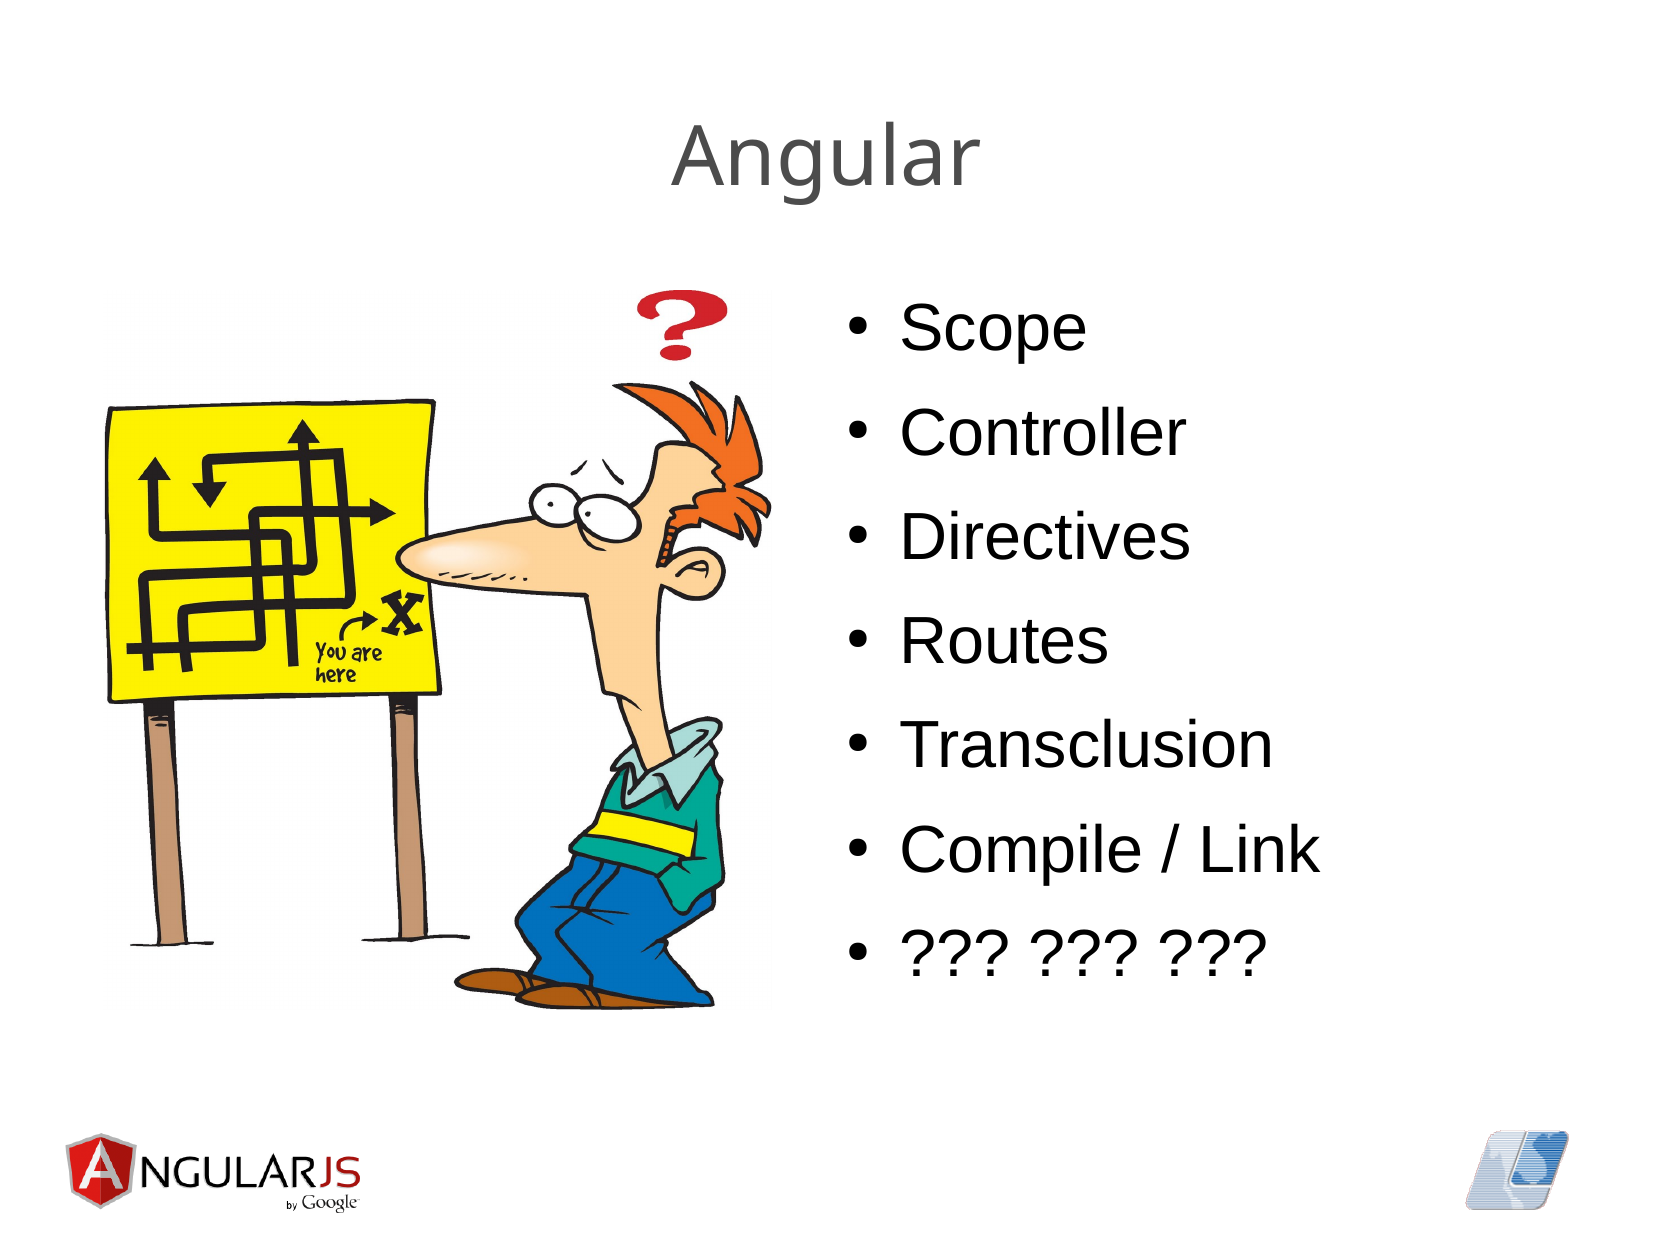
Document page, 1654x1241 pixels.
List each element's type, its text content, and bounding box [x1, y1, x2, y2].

picture [103, 290, 772, 1010]
picture [1461, 1129, 1571, 1210]
list Scope Controller Directives Routes Transclusion Compile / Link ??? ??? ??? [828, 290, 1539, 1010]
picture [59, 1091, 367, 1241]
title Angular [82, 49, 1571, 257]
